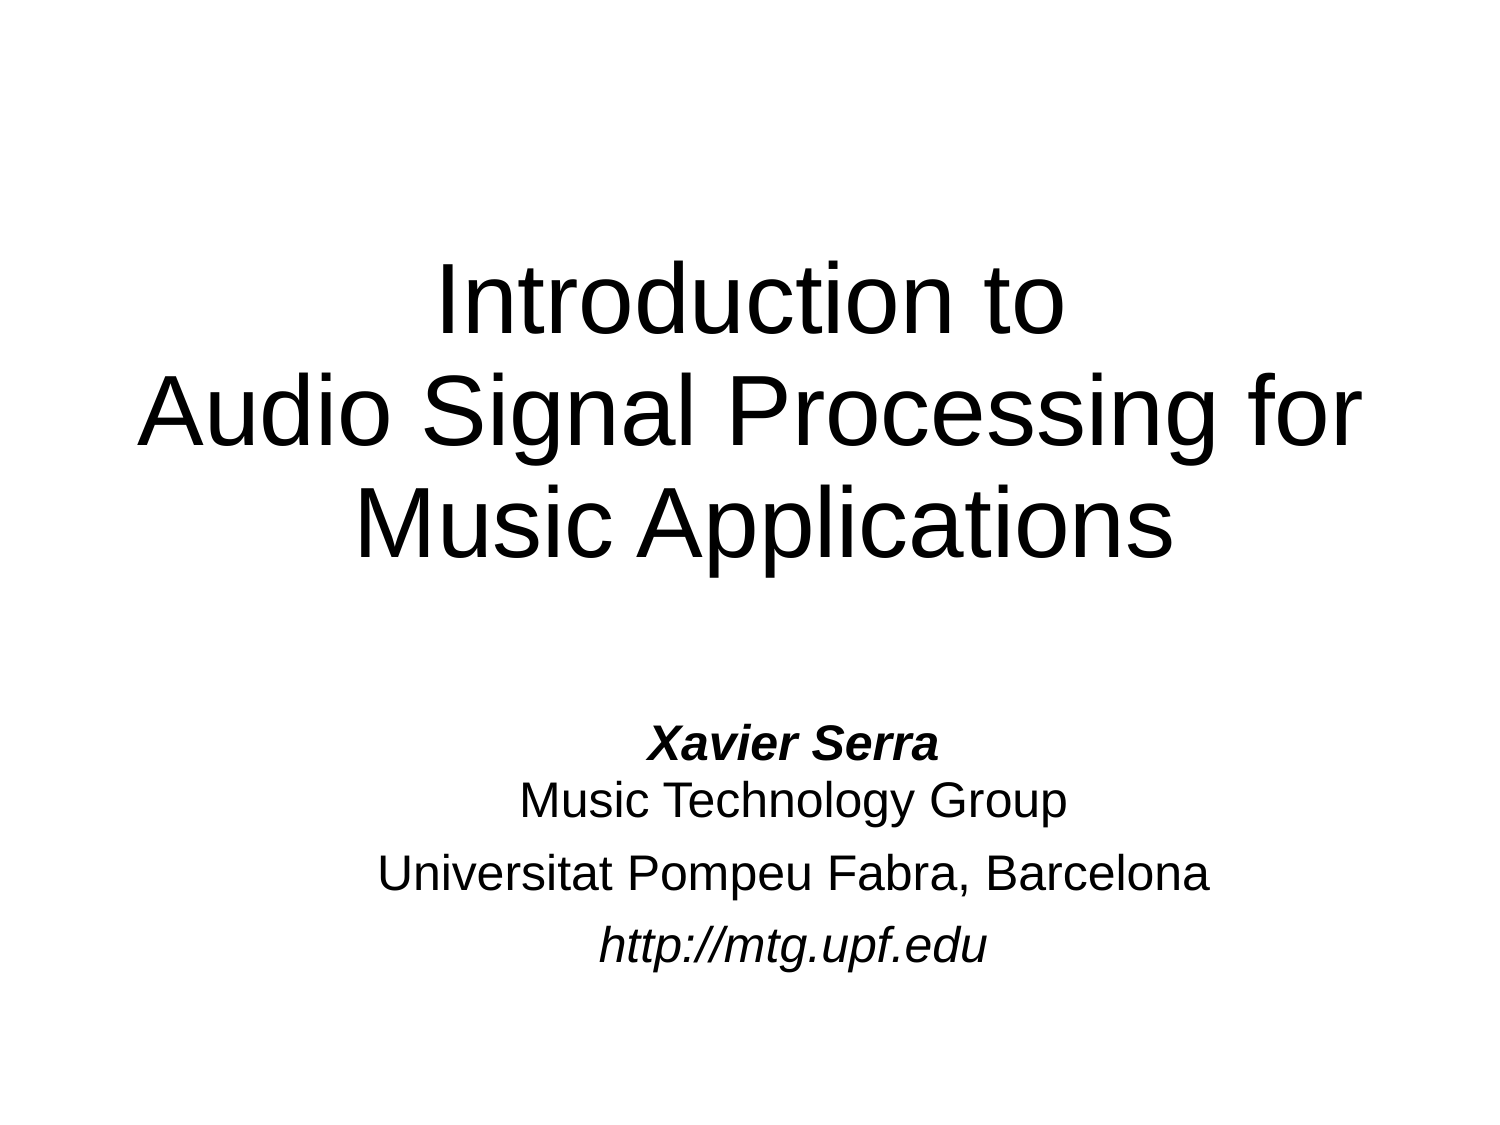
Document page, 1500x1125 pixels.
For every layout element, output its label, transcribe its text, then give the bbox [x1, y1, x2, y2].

text_box Xavier Serra Music Technology Group Universitat Pompeu Fabra, Barcelona http://mtg.upf.edu [337, 707, 1250, 1038]
title Introduction to Audio Signal Processing for Music Applications [75, 221, 1456, 601]
